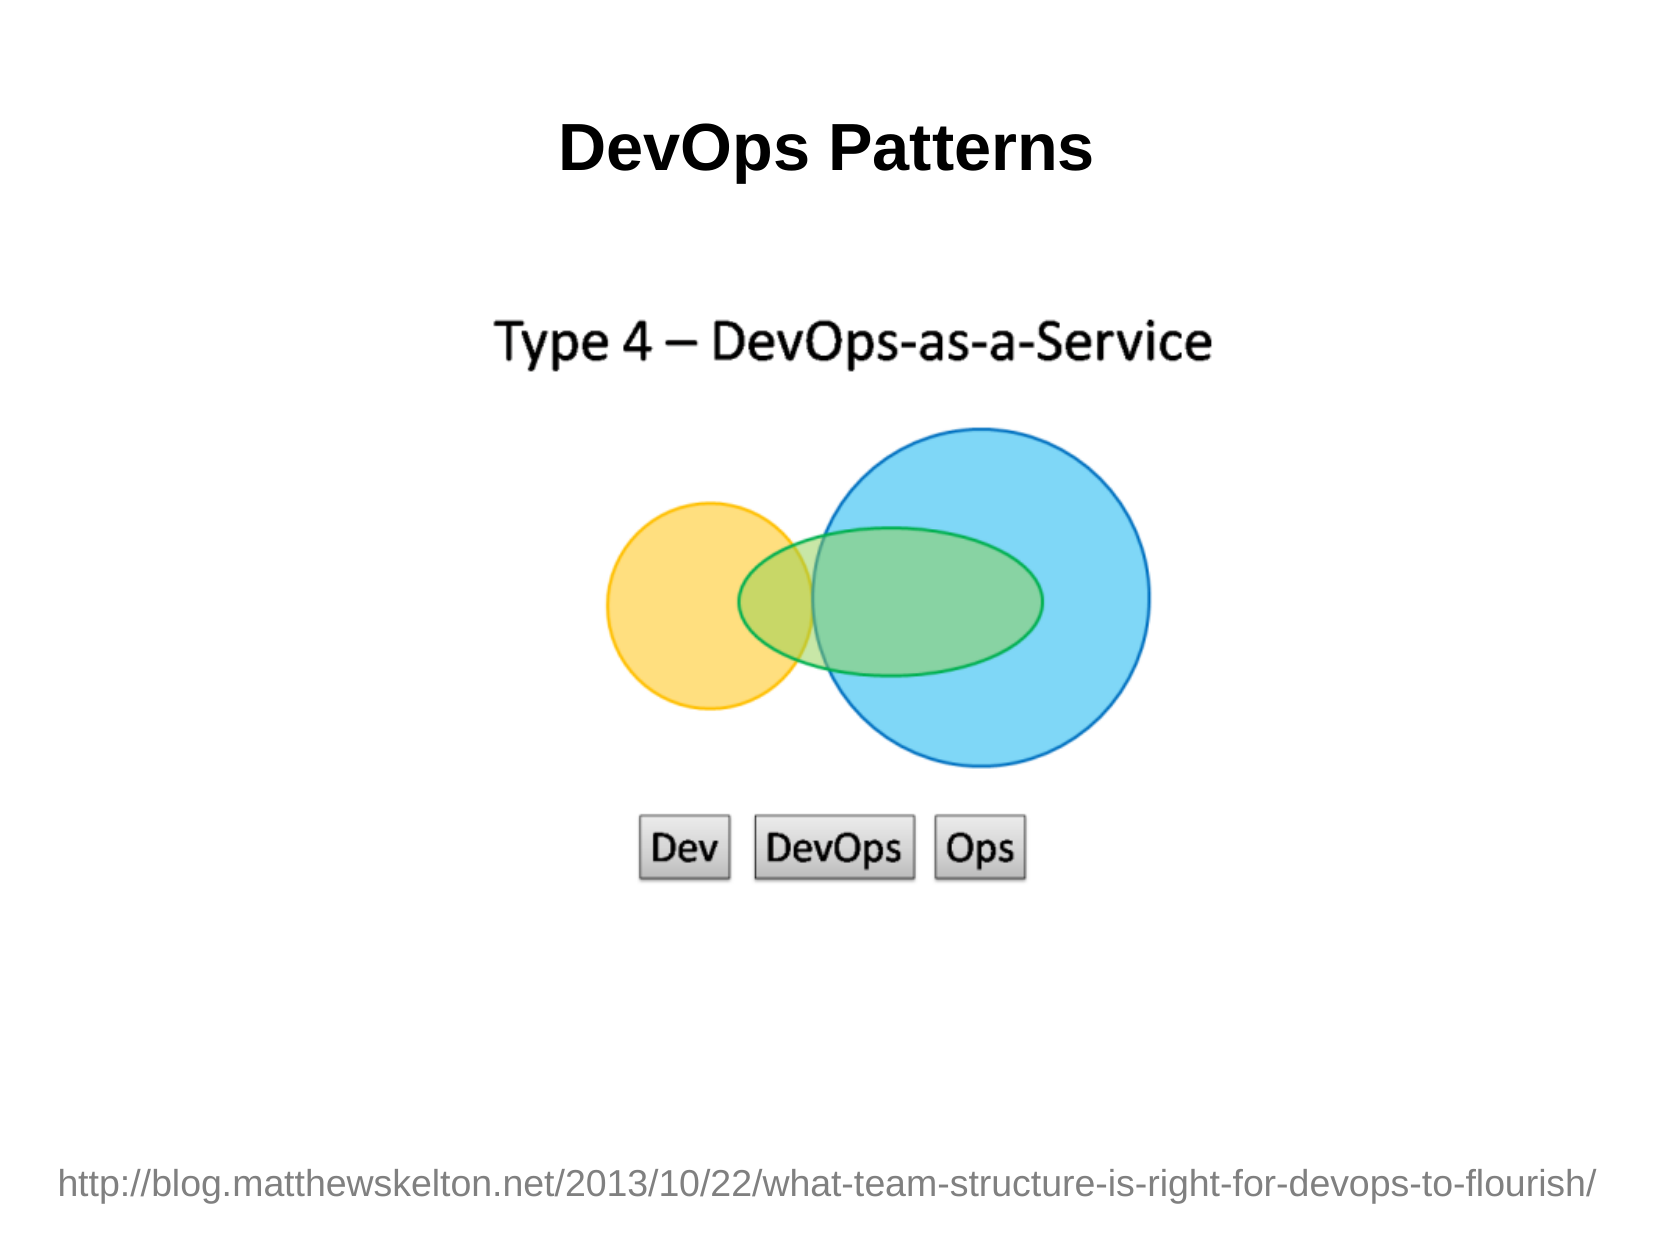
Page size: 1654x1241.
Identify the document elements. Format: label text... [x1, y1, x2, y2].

subtitle DevOps Patterns [82, 0, 1571, 628]
text_box http://blog.matthewskelton.net/2013/10/22/what-team-structure-is-right-for-devops-to-flourish/ [42, 1155, 1611, 1212]
picture [361, 248, 1346, 988]
